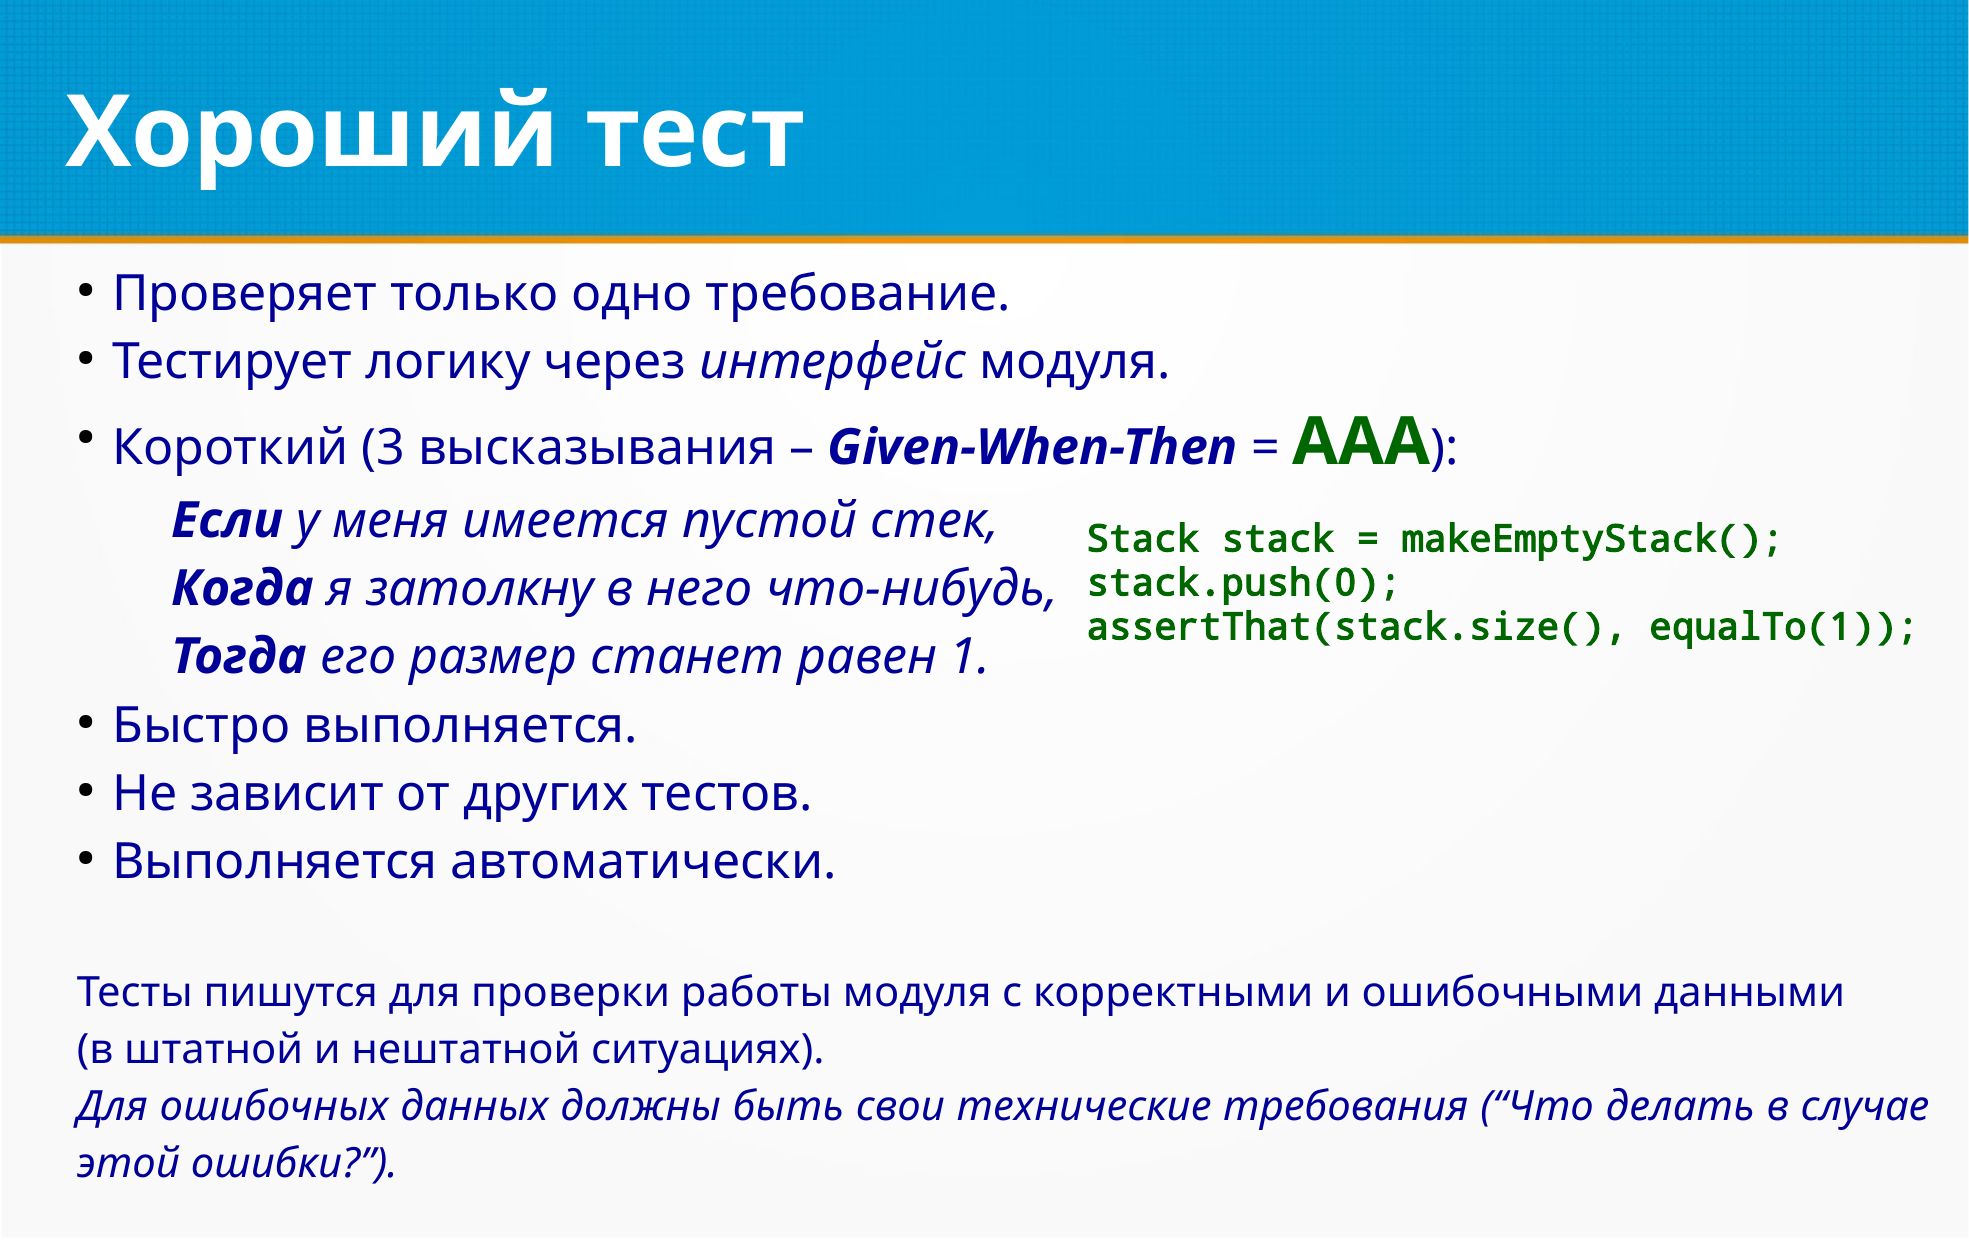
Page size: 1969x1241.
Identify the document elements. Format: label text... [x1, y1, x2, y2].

text_box Хороший тест [59, 55, 1902, 200]
text_box Проверяет только одно требование. Тестирует логику через интерфейс модуля. Короткий (3 высказывания – Given-When-Then = AAA): Если у меня имеется пустой стек, Когда я затолкну в него что-нибудь, Тогда его размер станет равен 1. Быстро выполняется. Не зависит от других тестов. Выполняется автоматически. Тесты пишутся для проверки работы модуля с корректными и ошибочными данными (в штатной и нештатной ситуациях). Для ошибочных данных должны быть свои технические требования (“Что делать в случае этой ошибки?”). [70, 250, 1937, 1199]
picture [0, 233, 1969, 1241]
text_box Stack stack = makeEmptyStack(); stack.push(0); assertThat(stack.size(), equalTo(1)); [1080, 510, 1930, 672]
